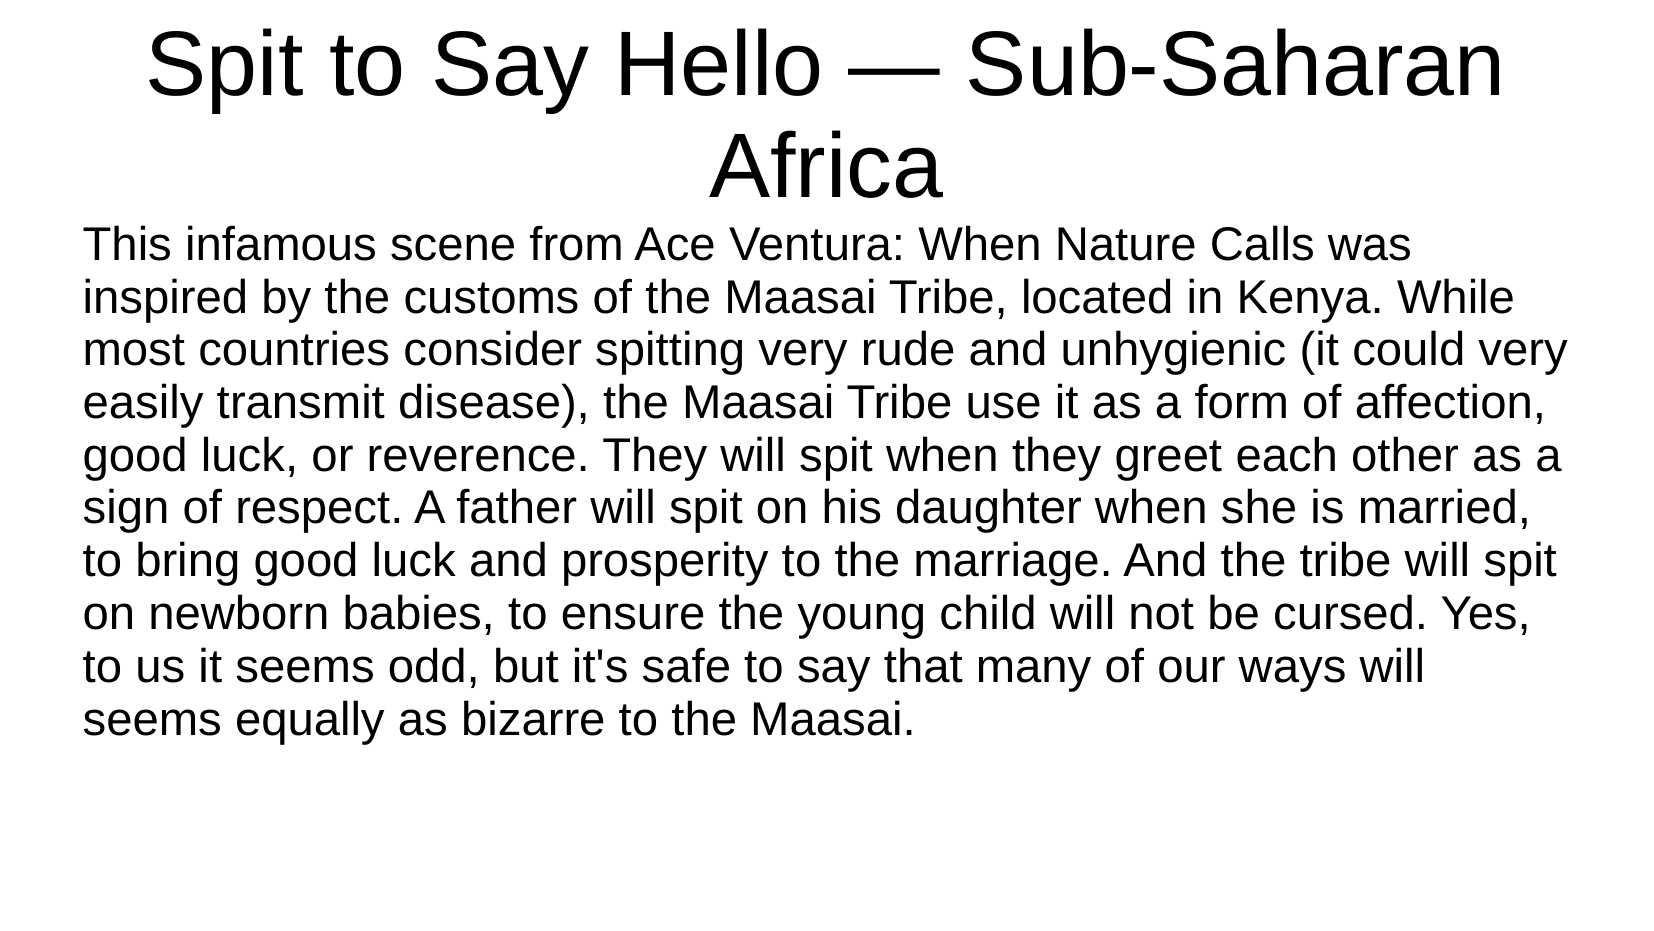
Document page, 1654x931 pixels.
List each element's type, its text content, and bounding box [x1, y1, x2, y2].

list This infamous scene from Ace Ventura: When Nature Calls was inspired by the customs of the Maasai Tribe, located in Kenya. While most countries consider spitting very rude and unhygienic (it could very easily transmit disease), the Maasai Tribe use it as a form of affection, good luck, or reverence. They will spit when they greet each other as a sign of respect. A father will spit on his daughter when she is married, to bring good luck and prosperity to the marriage. And the tribe will spit on newborn babies, to ensure the young child will not be cursed. Yes, to us it seems odd, but it's safe to say that many of our ways will seems equally as bizarre to the Maasai. [82, 217, 1571, 758]
title Spit to Say Hello — Sub-Saharan Africa [82, 12, 1571, 217]
